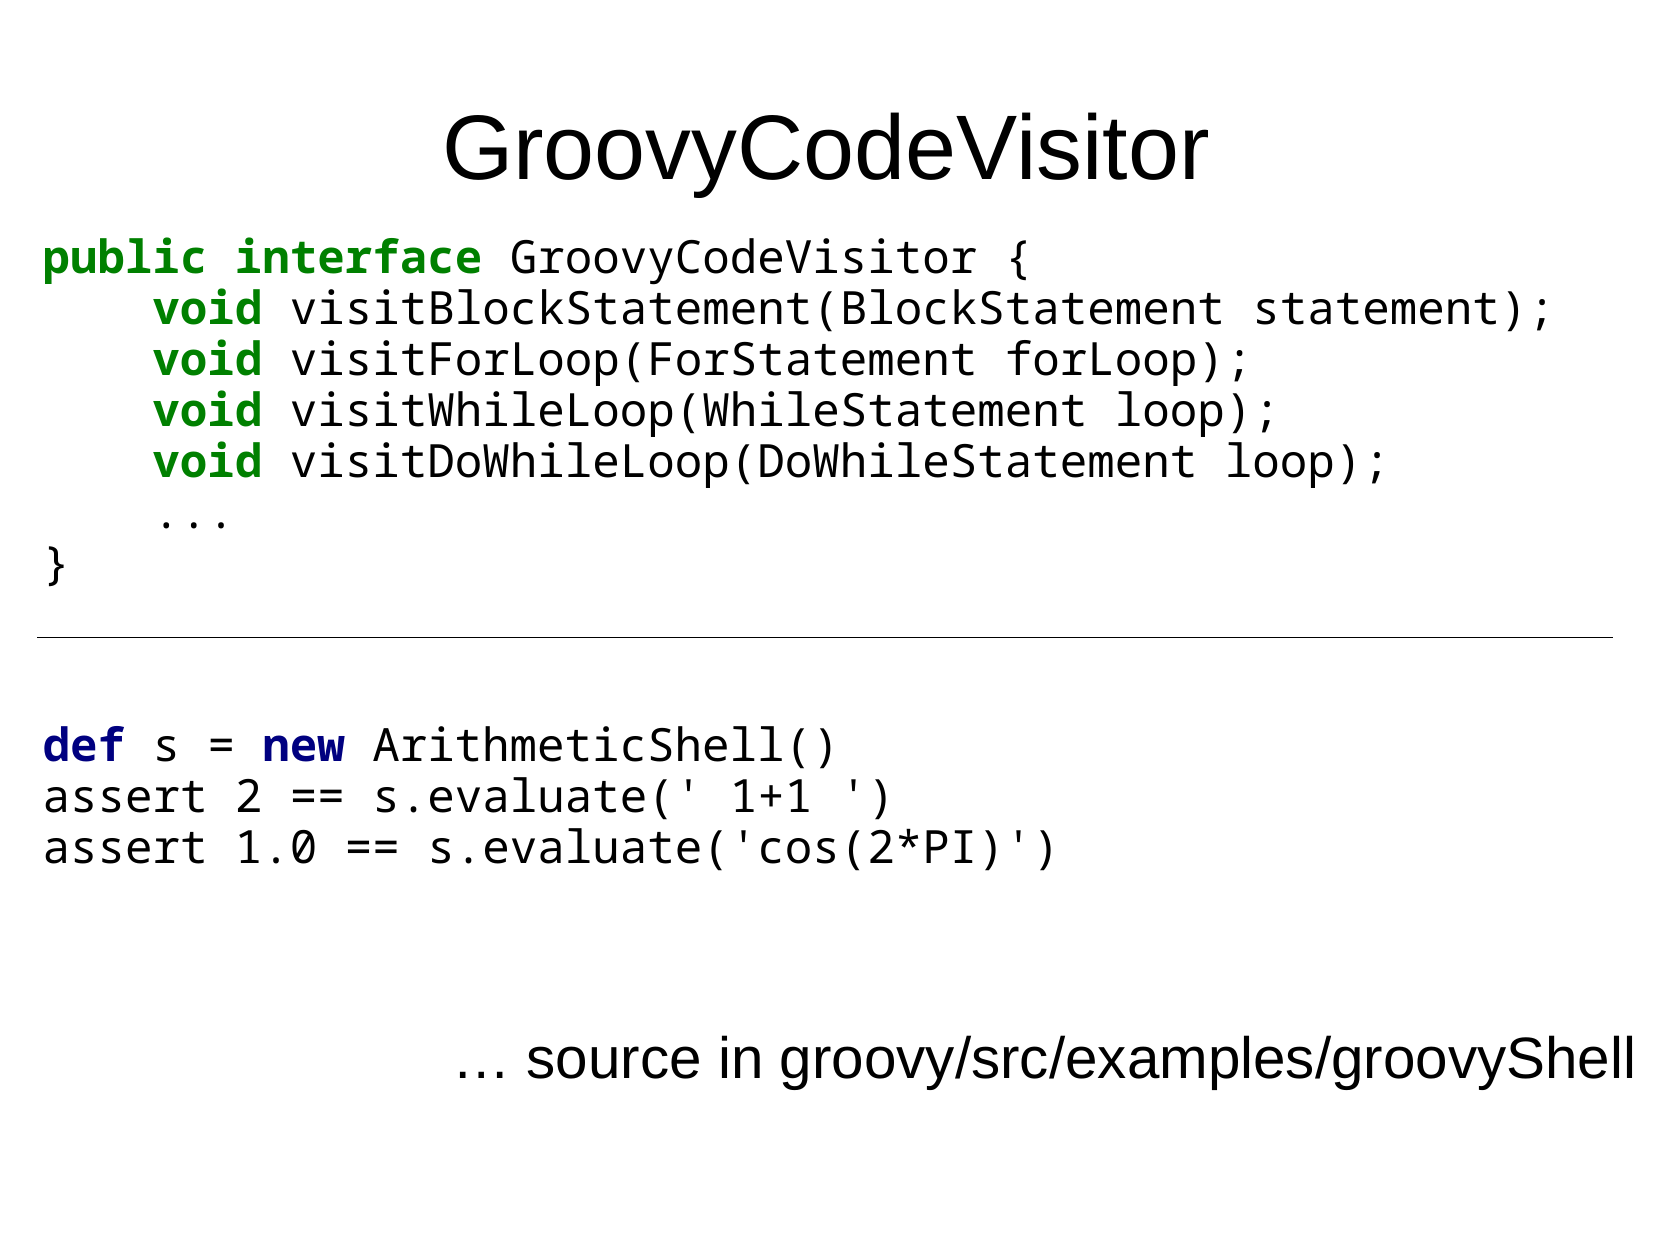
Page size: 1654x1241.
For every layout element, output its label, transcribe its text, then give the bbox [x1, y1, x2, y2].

title GroovyCodeVisitor [82, 83, 1571, 208]
title … source in groovy/src/examples/groovyShell [37, 1012, 1638, 1105]
text_box public interface GroovyCodeVisitor { void visitBlockStatement(BlockStatement statement); void visitForLoop(ForStatement forLoop); void visitWhileLoop(WhileStatement loop); void visitDoWhileLoop(DoWhileStatement loop); ... } def s = new ArithmeticShell() assert 2 == s.evaluate(' 1+1 ') assert 1.0 == s.evaluate('cos(2*PI)') [27, 225, 1613, 1088]
